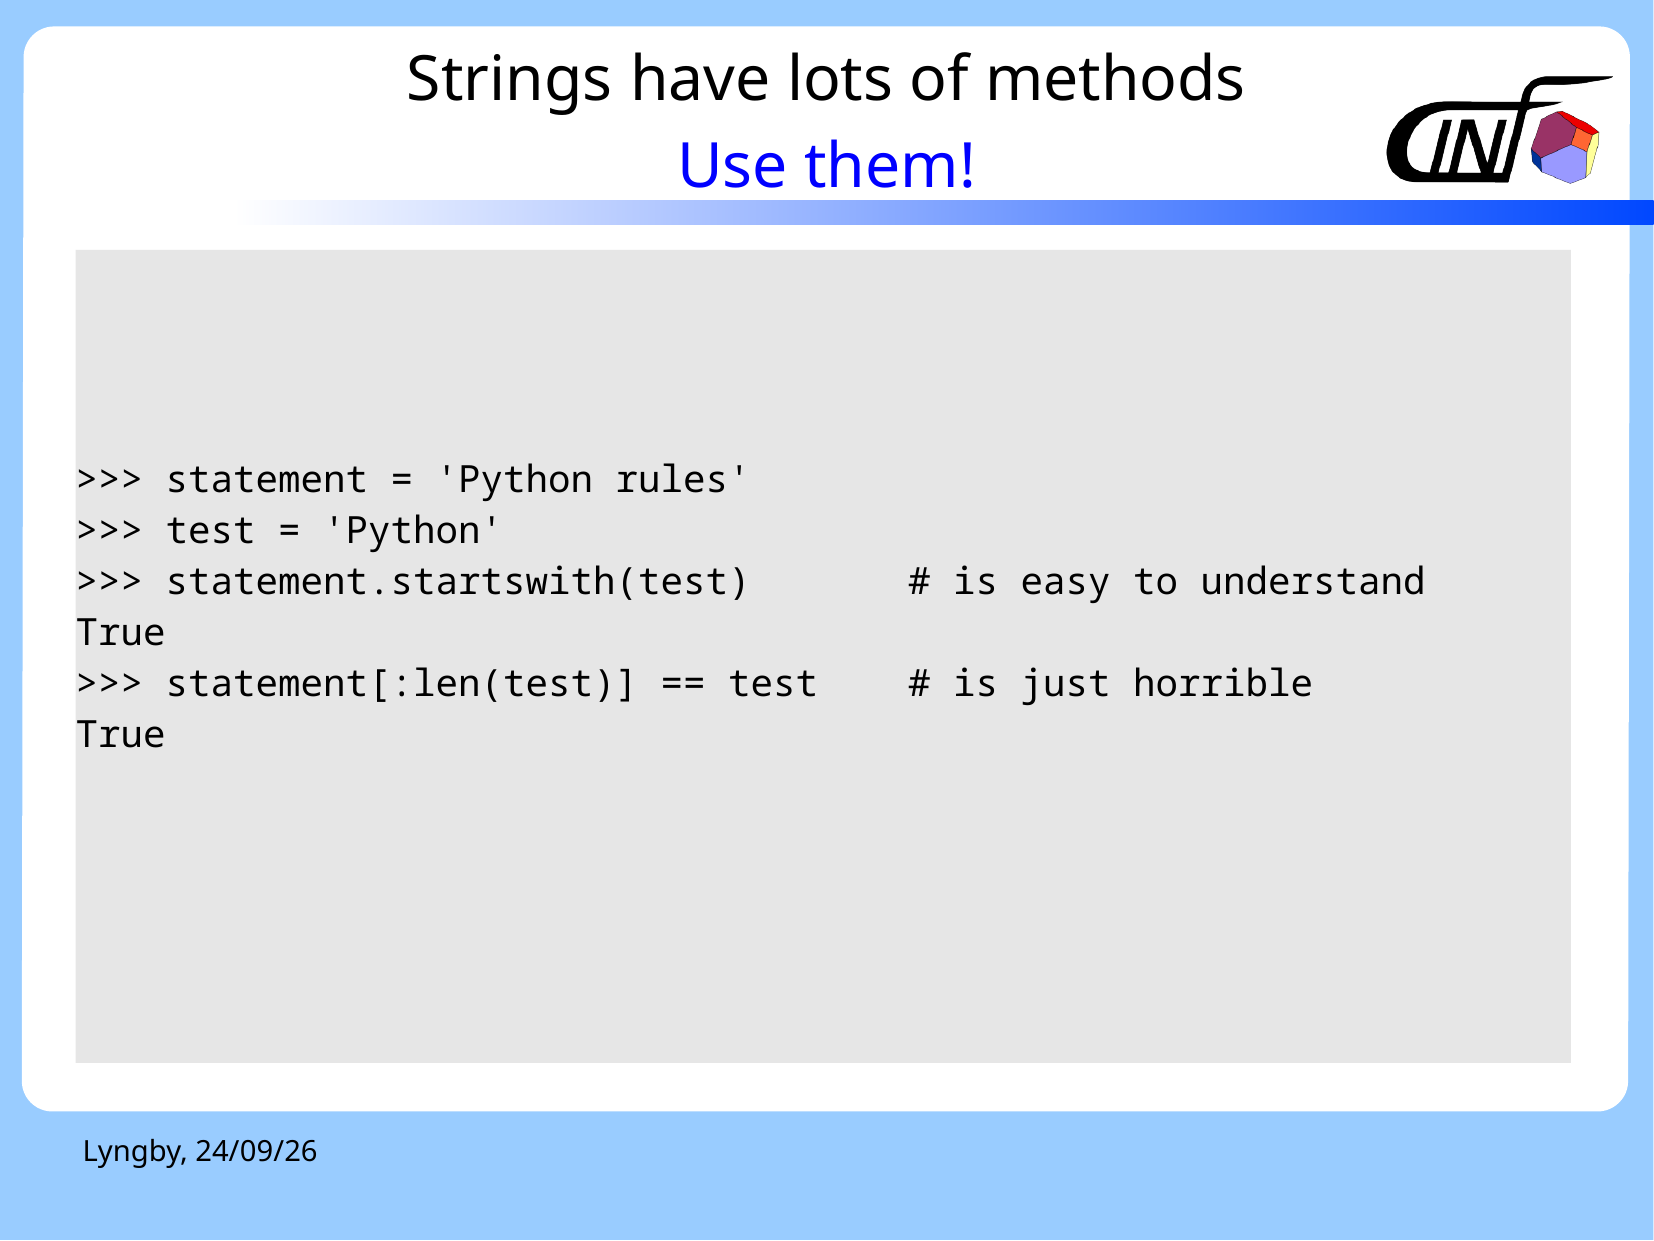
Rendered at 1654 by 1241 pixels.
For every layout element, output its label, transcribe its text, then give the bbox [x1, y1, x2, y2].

text_box >>> statement = 'Python rules' >>> test = 'Python' >>> statement.startswith(test) # is easy to understand True >>> statement[:len(test)] == test # is just horrible True [75, 249, 1571, 1063]
picture [1571, 76, 1613, 184]
title Strings have lots of methods Use them! [82, 13, 1571, 222]
